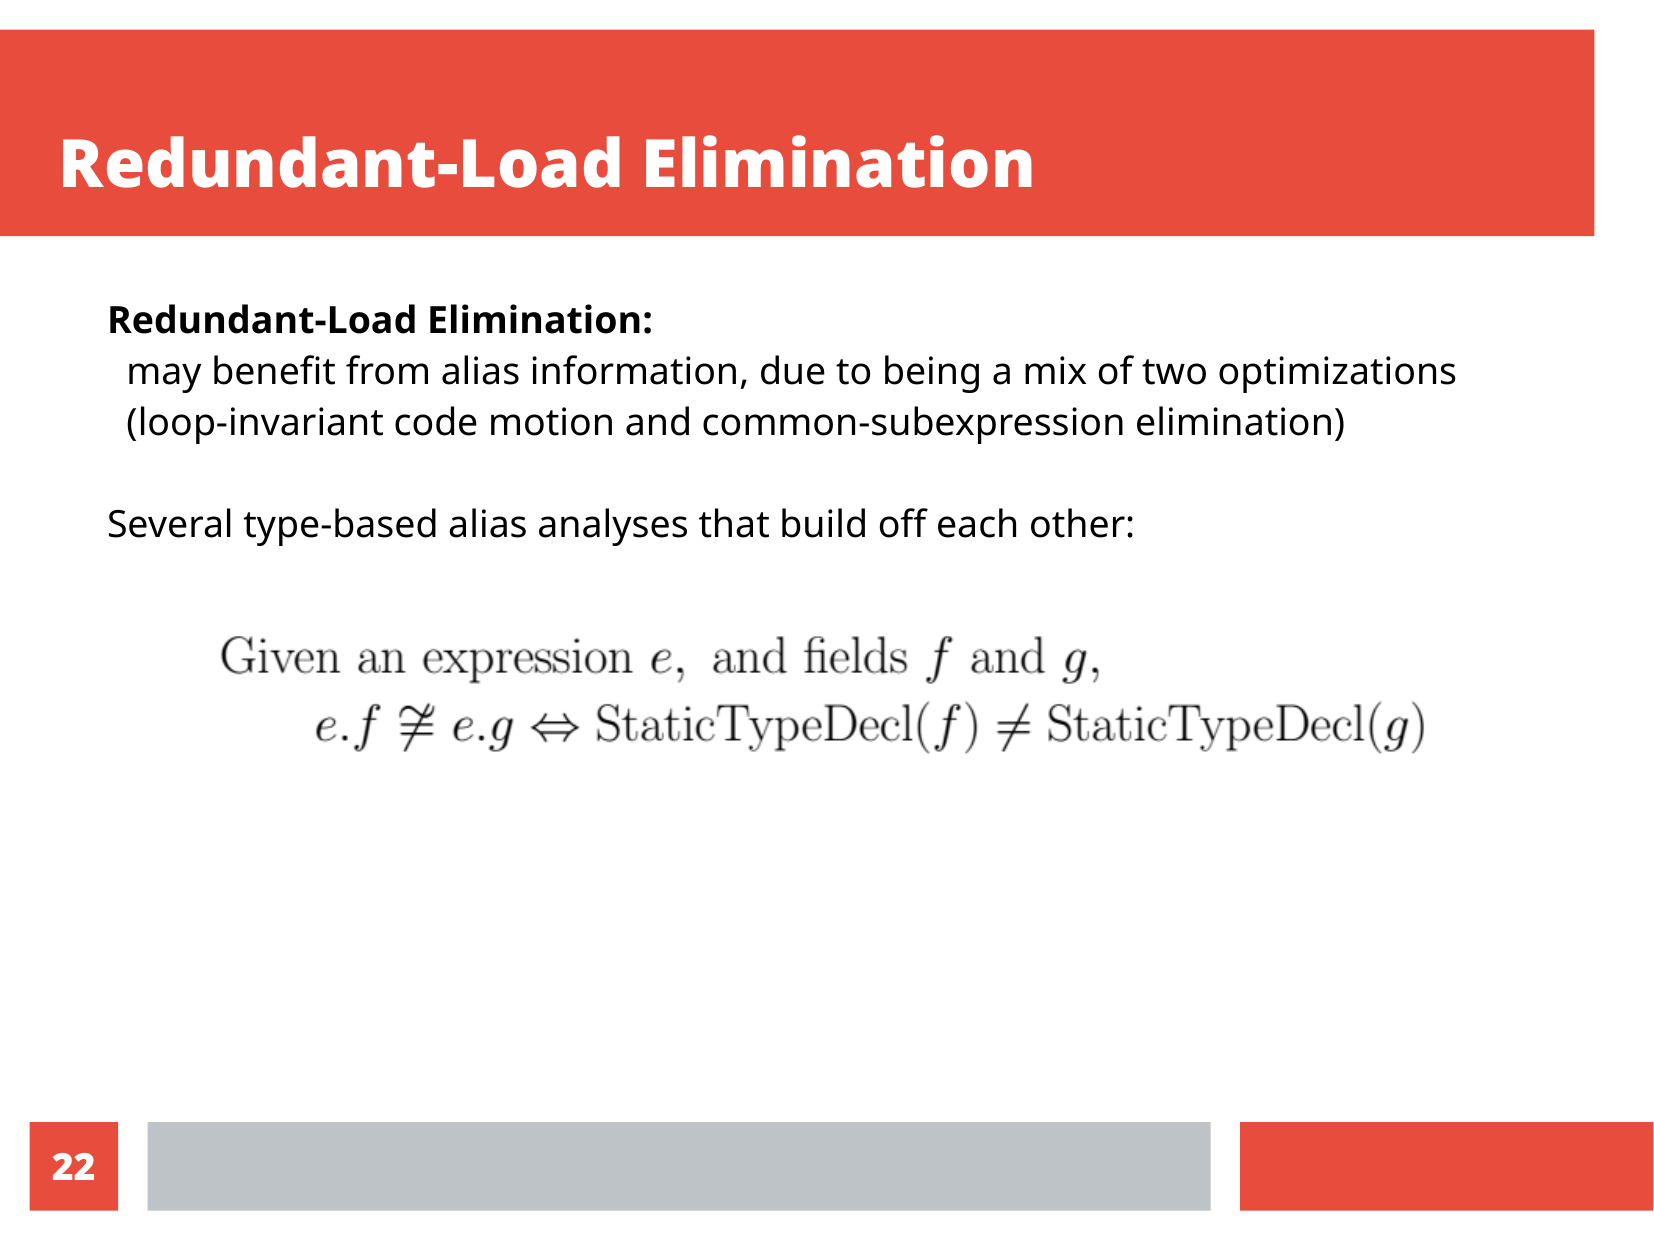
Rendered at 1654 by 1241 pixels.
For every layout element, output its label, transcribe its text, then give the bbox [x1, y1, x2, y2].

text_box Redundant-Load Elimination: may benefit from alias information, due to being a mix of two optimizations (loop-invariant code motion and common-subexpression elimination) Several type-based alias analyses that build off each other: [92, 285, 1572, 1041]
title Redundant-Load Elimination [59, 59, 1595, 207]
picture [212, 624, 1435, 766]
